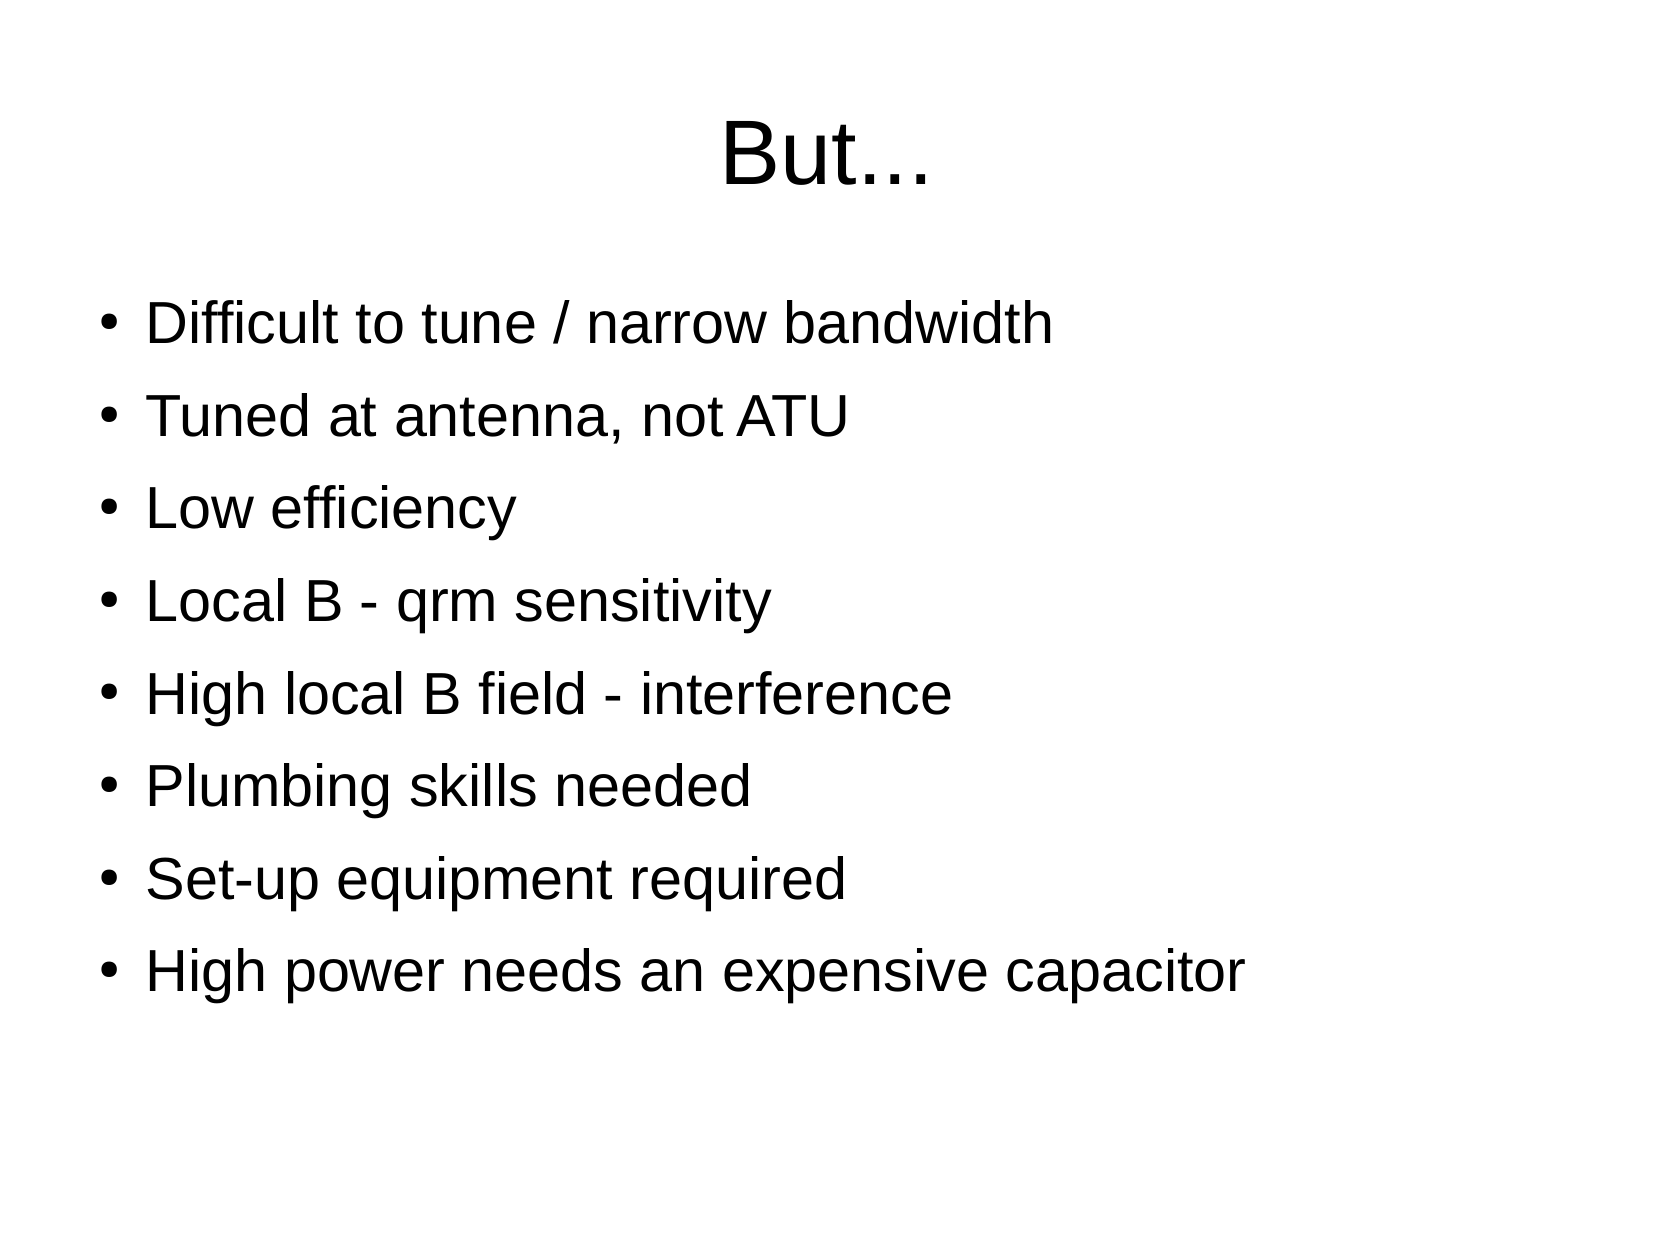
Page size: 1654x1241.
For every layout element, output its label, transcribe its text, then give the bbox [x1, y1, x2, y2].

list Difficult to tune / narrow bandwidth Tuned at antenna, not ATU Low efficiency Local B - qrm sensitivity High local B field - interference Plumbing skills needed Set-up equipment required High power needs an expensive capacitor [82, 290, 1571, 1010]
title But... [82, 49, 1571, 257]
